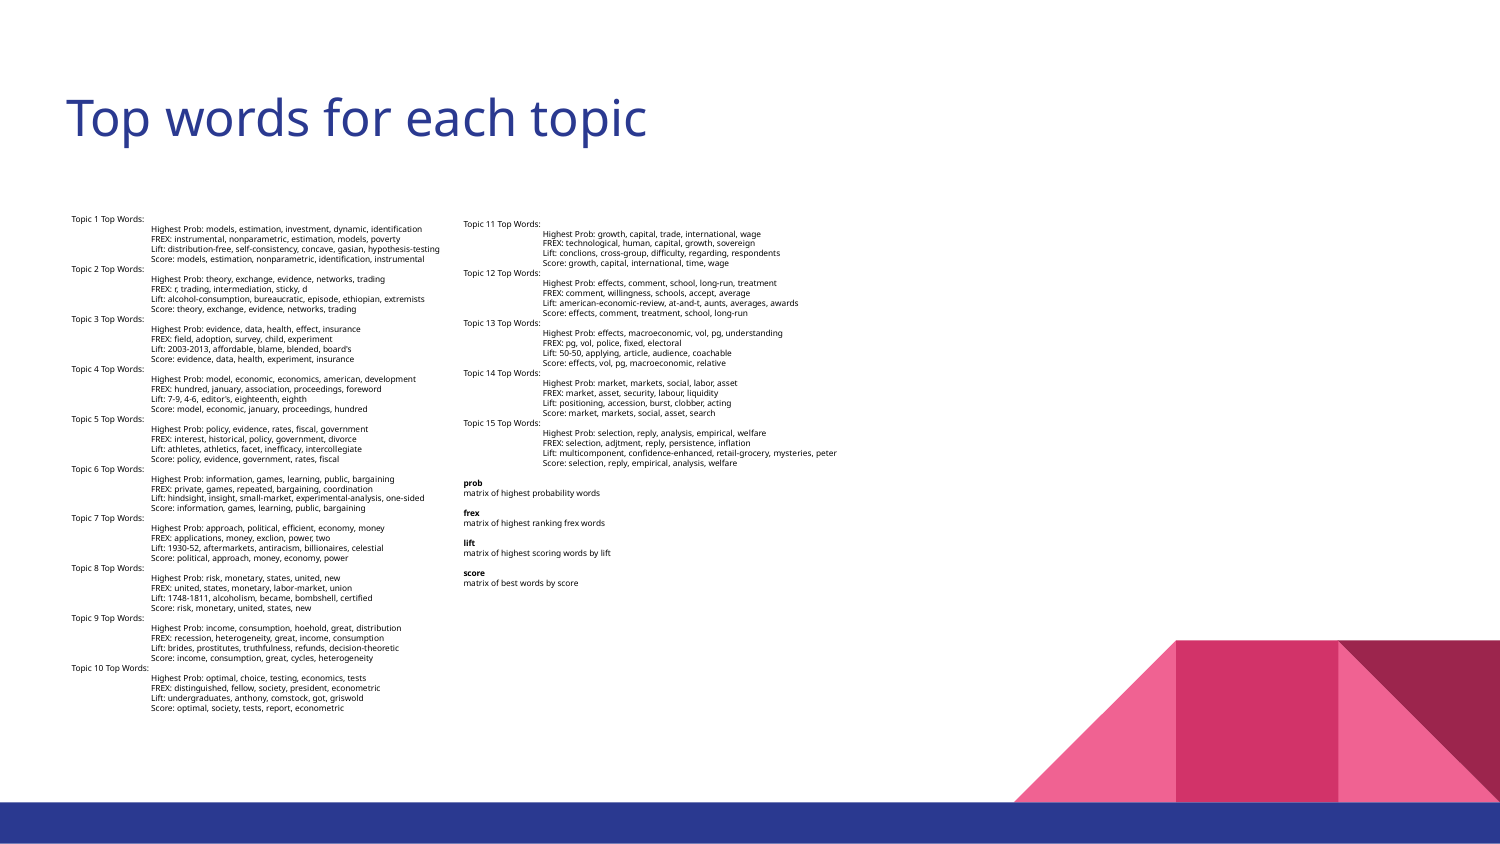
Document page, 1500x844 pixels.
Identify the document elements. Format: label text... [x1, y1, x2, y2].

title Top words for each topic [51, 67, 1449, 167]
text_box Topic 11 Top Words: Highest Prob: growth, capital, trade, international, wage FREX: technological, human, capital, growth, sovereign Lift: conclions, cross-group, difficulty, regarding, respondents Score: growth, capital, international, time, wage Topic 12 Top Words: Highest Prob: effects, comment, school, long-run, treatment FREX: comment, willingness, schools, accept, average Lift: american-economic-review, at-and-t, aunts, averages, awards Score: effects, comment, treatment, school, long-run Topic 13 Top Words: Highest Prob: effects, macroeconomic, vol, pg, understanding FREX: pg, vol, police, fixed, electoral Lift: 50-50, applying, article, audience, coachable Score: effects, vol, pg, macroeconomic, relative Topic 14 Top Words: Highest Prob: market, markets, social, labor, asset FREX: market, asset, security, labour, liquidity Lift: positioning, accession, burst, clobber, acting Score: market, markets, social, asset, search Topic 15 Top Words: Highest Prob: selection, reply, analysis, empirical, welfare FREX: selection, adjtment, reply, persistence, inflation Lift: multicomponent, confidence-enhanced, retail-grocery, mysteries, peter Score: selection, reply, empirical, analysis, welfare prob matrix of highest probability words frex matrix of highest ranking frex words lift matrix of highest scoring words by lift score matrix of best words by score [448, 203, 894, 604]
text_box Topic 1 Top Words: Highest Prob: models, estimation, investment, dynamic, identification FREX: instrumental, nonparametric, estimation, models, poverty Lift: distribution-free, self-consistency, concave, gasian, hypothesis-testing Score: models, estimation, nonparametric, identification, instrumental Topic 2 Top Words: Highest Prob: theory, exchange, evidence, networks, trading FREX: r, trading, intermediation, sticky, d Lift: alcohol-consumption, bureaucratic, episode, ethiopian, extremists Score: theory, exchange, evidence, networks, trading Topic 3 Top Words: Highest Prob: evidence, data, health, effect, insurance FREX: field, adoption, survey, child, experiment Lift: 2003-2013, affordable, blame, blended, board's Score: evidence, data, health, experiment, insurance Topic 4 Top Words: Highest Prob: model, economic, economics, american, development FREX: hundred, january, association, proceedings, foreword Lift: 7-9, 4-6, editor's, eighteenth, eighth Score: model, economic, january, proceedings, hundred Topic 5 Top Words: Highest Prob: policy, evidence, rates, fiscal, government FREX: interest, historical, policy, government, divorce Lift: athletes, athletics, facet, inefficacy, intercollegiate Score: policy, evidence, government, rates, fiscal Topic 6 Top Words: Highest Prob: information, games, learning, public, bargaining FREX: private, games, repeated, bargaining, coordination Lift: hindsight, insight, small-market, experimental-analysis, one-sided Score: information, games, learning, public, bargaining Topic 7 Top Words: Highest Prob: approach, political, efficient, economy, money FREX: applications, money, exclion, power, two Lift: 1930-52, aftermarkets, antiracism, billionaires, celestial Score: political, approach, money, economy, power Topic 8 Top Words: Highest Prob: risk, monetary, states, united, new FREX: united, states, monetary, labor-market, union Lift: 1748-1811, alcoholism, became, bombshell, certified Score: risk, monetary, united, states, new Topic 9 Top Words: Highest Prob: income, consumption, hoehold, great, distribution FREX: recession, heterogeneity, great, income, consumption Lift: brides, prostitutes, truthfulness, refunds, decision-theoretic Score: income, consumption, great, cycles, heterogeneity Topic 10 Top Words: Highest Prob: optimal, choice, testing, economics, tests FREX: distinguished, fellow, society, president, econometric Lift: undergraduates, anthony, comstock, got, griswold Score: optimal, society, tests, report, econometric [56, 199, 484, 749]
